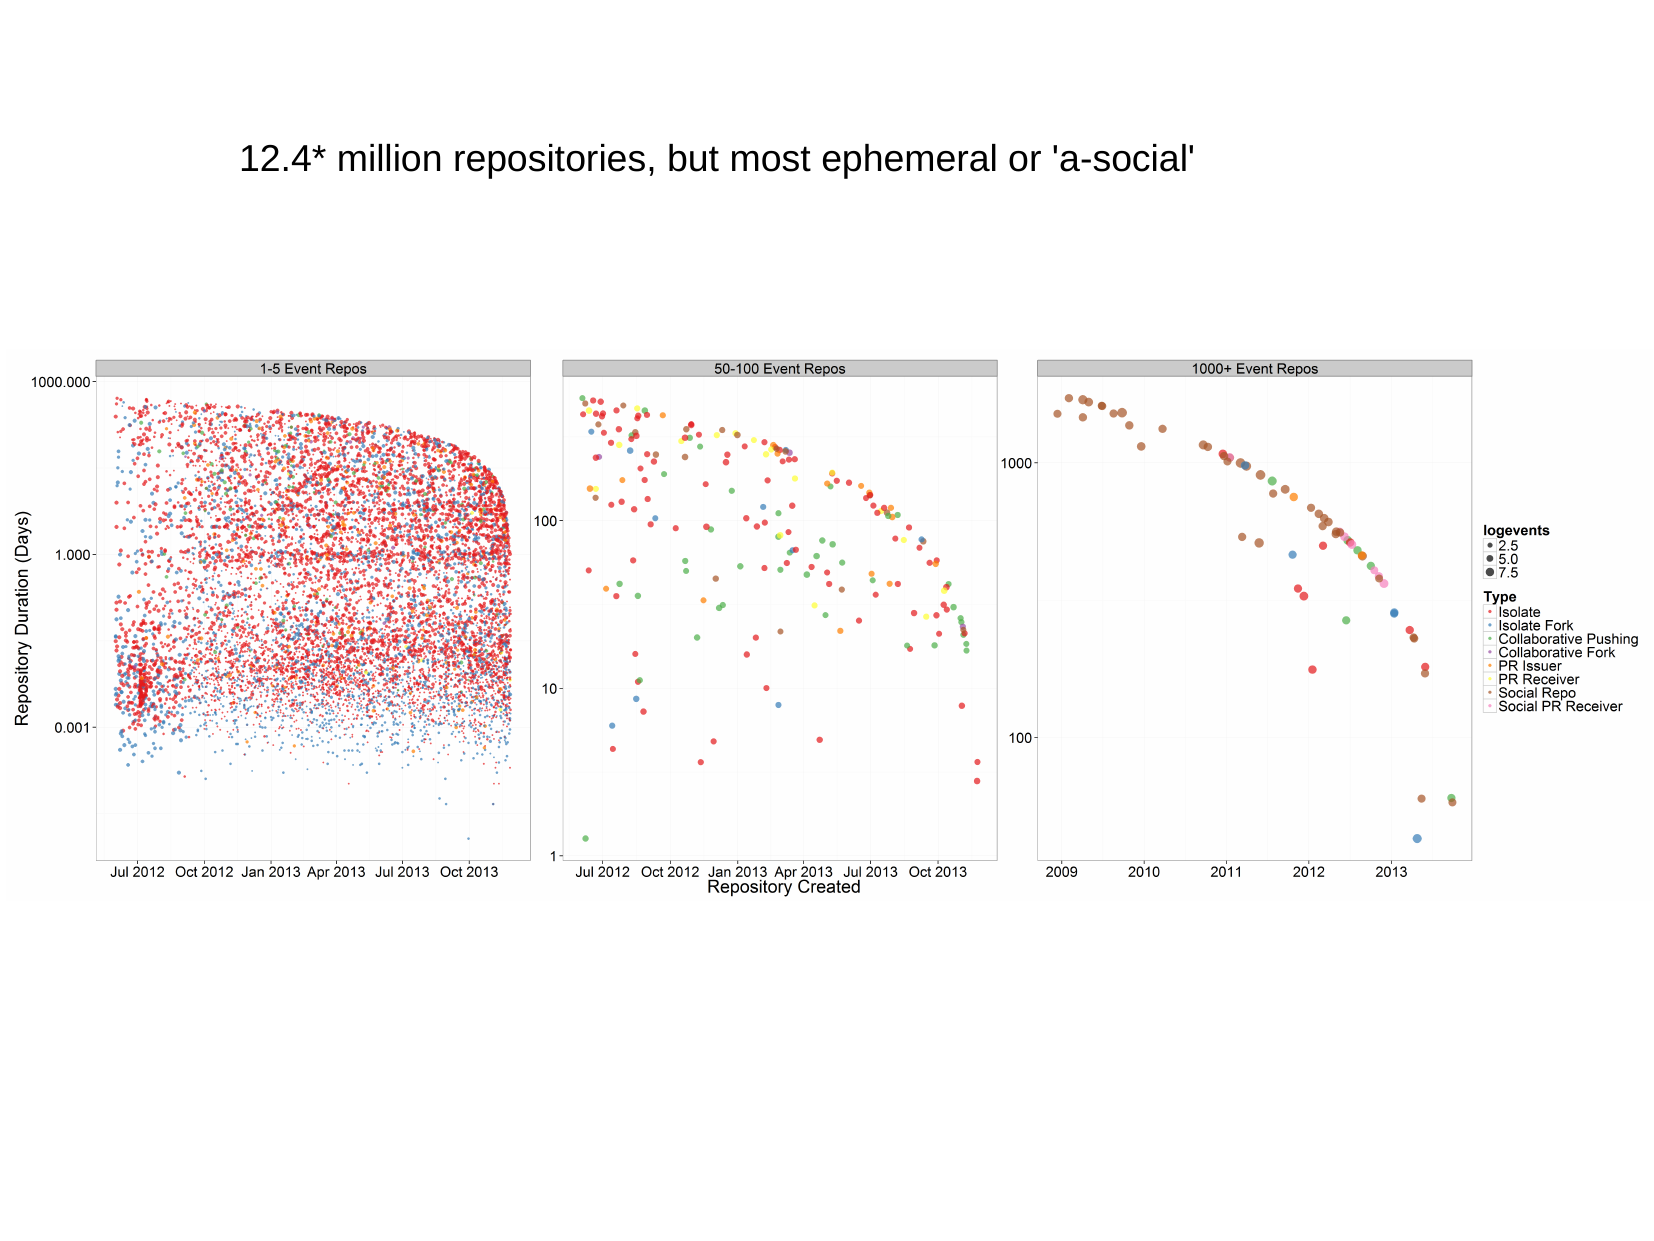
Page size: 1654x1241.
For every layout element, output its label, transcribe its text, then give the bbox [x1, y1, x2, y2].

picture [6, 349, 1654, 901]
text_box 12.4* million repositories, but most ephemeral or 'a-social' [224, 129, 1394, 187]
